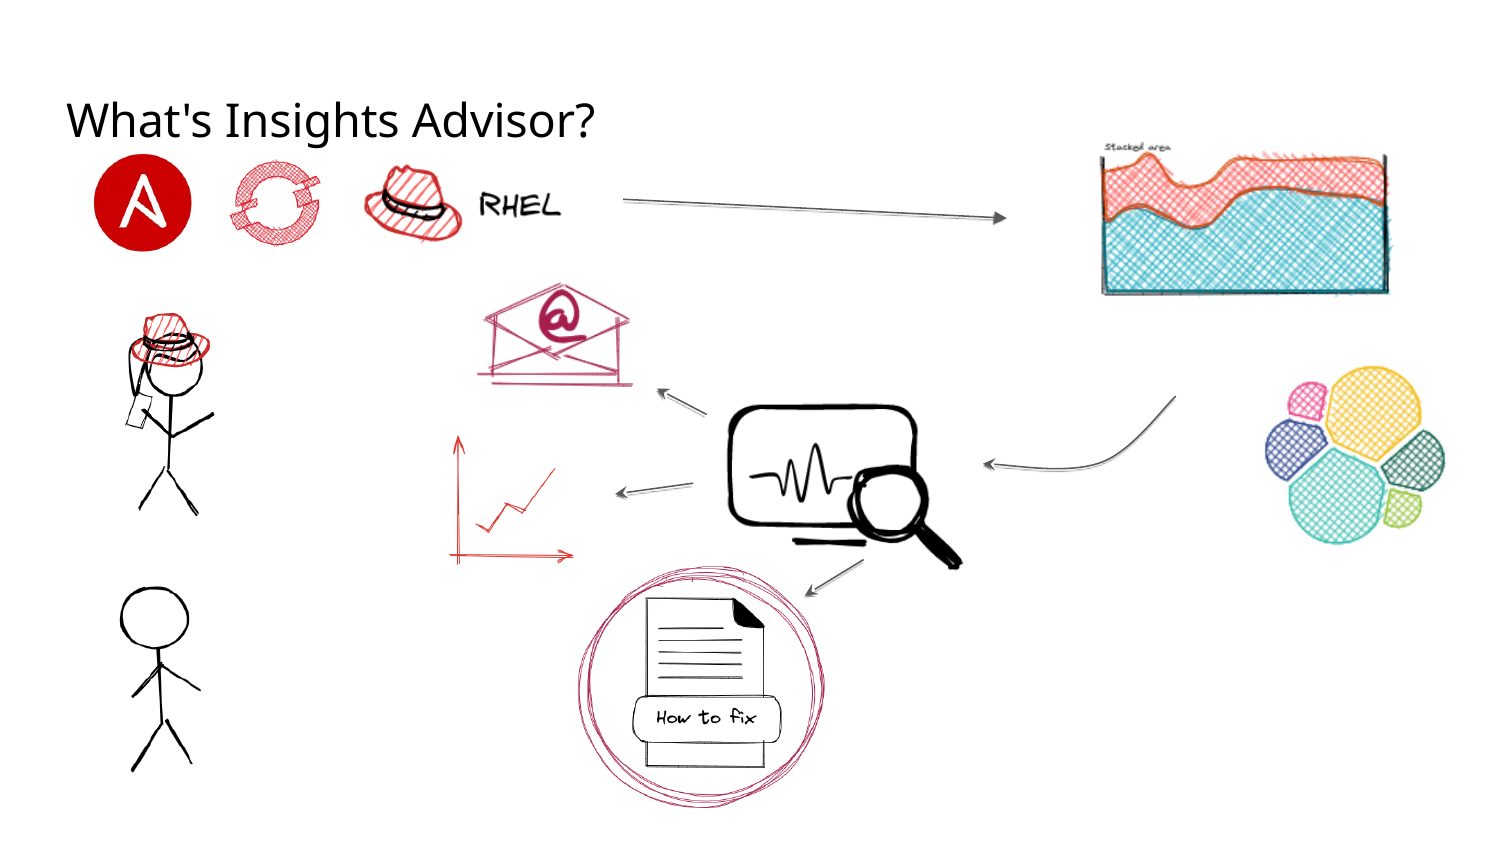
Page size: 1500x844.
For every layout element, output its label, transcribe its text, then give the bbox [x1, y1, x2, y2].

picture [1086, 122, 1403, 310]
title What's Insights Advisor? [51, 72, 1449, 167]
picture [444, 259, 970, 814]
picture [85, 145, 200, 260]
picture [354, 154, 573, 251]
picture [222, 154, 327, 251]
picture [111, 577, 209, 780]
picture [117, 304, 222, 524]
picture [1245, 346, 1464, 565]
